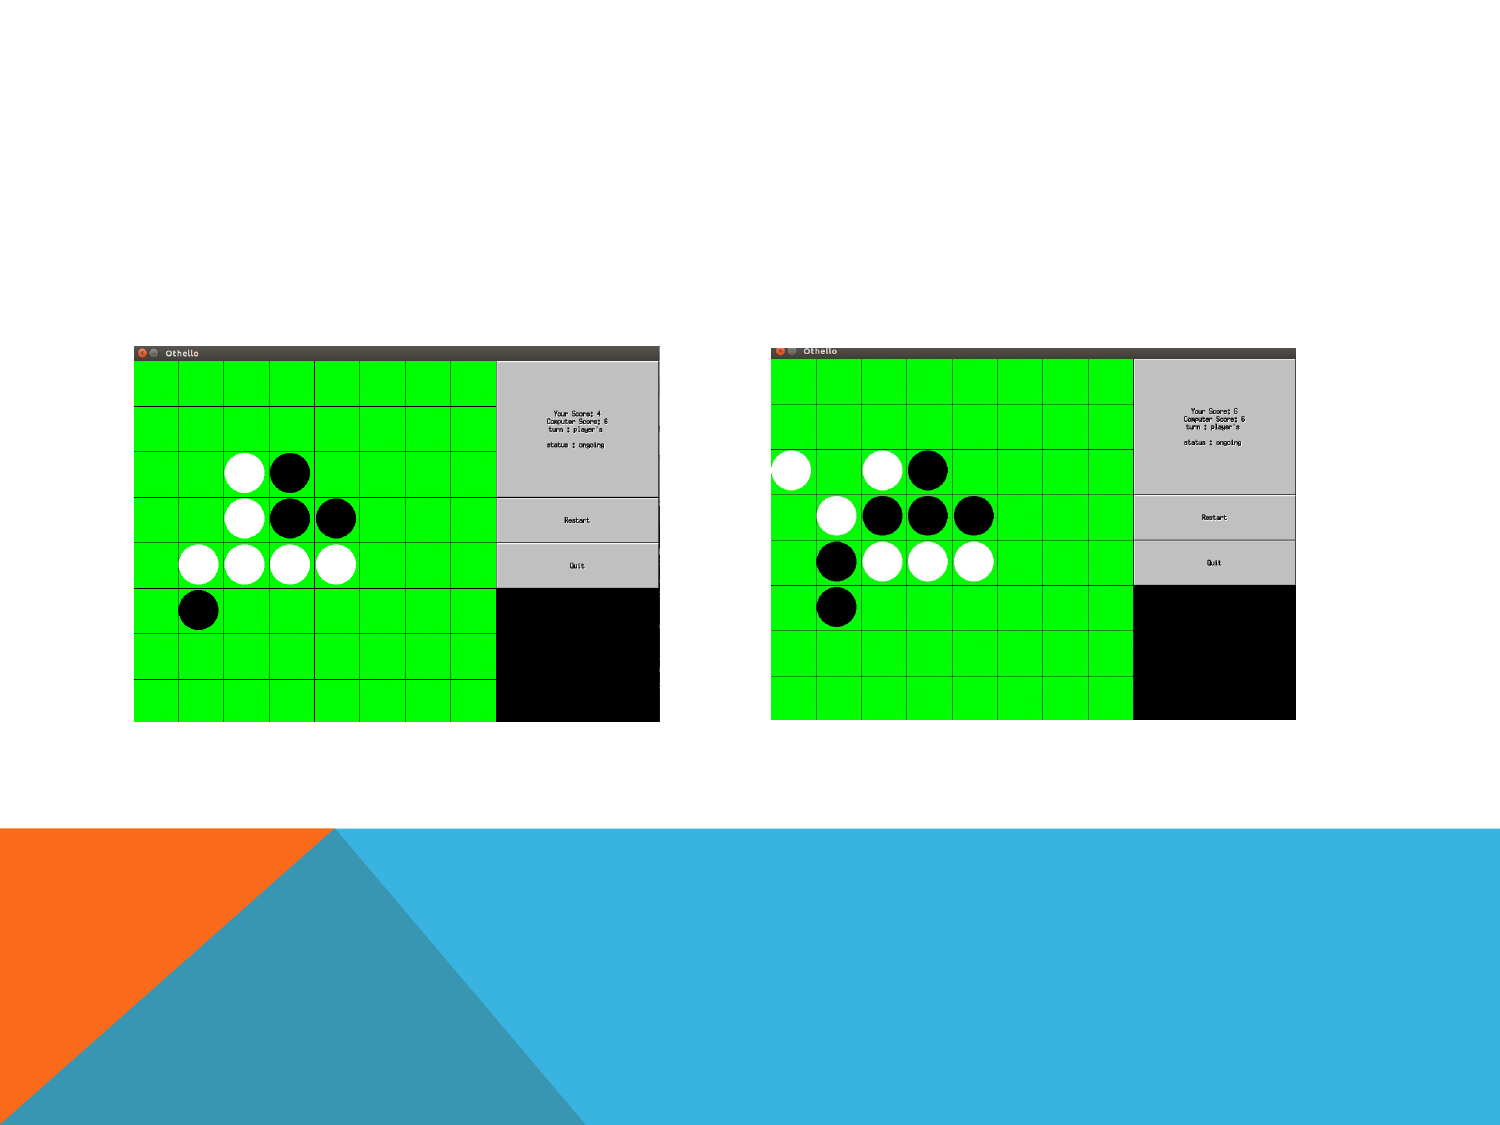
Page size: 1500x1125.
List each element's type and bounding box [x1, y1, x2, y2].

picture [134, 346, 660, 722]
picture [771, 348, 1297, 721]
